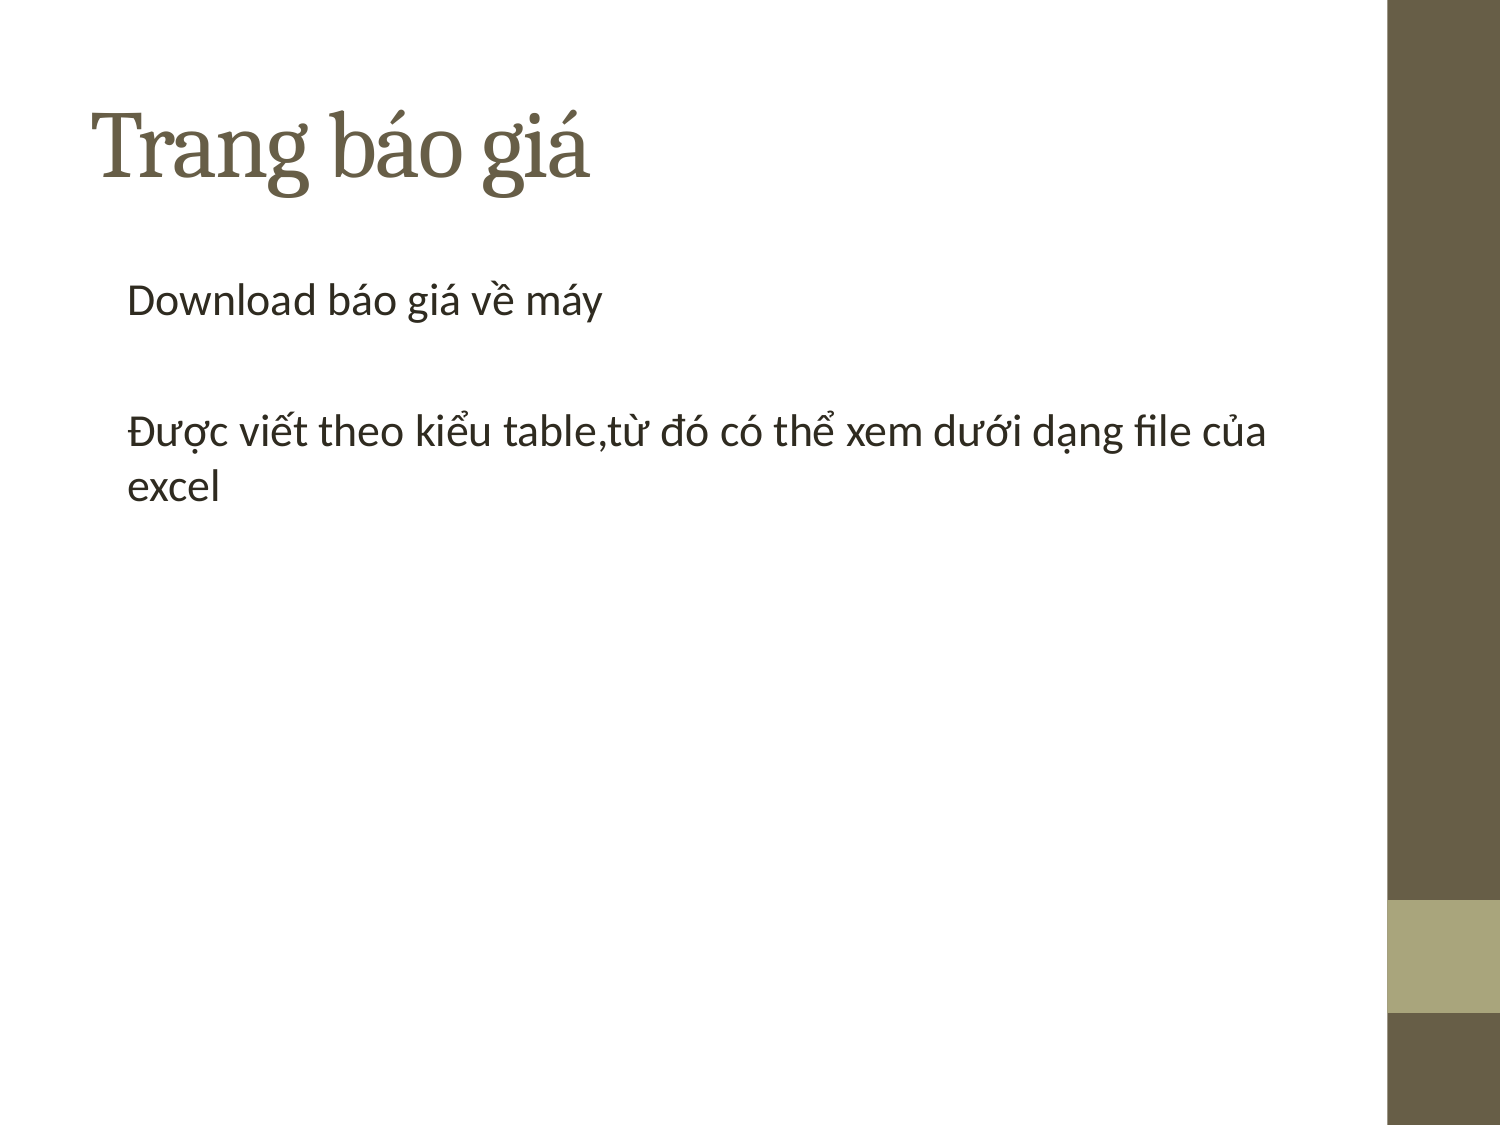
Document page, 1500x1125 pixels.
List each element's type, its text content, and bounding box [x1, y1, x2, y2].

list Download báo giá về máy Được viết theo kiểu table,từ đó có thể xem dưới dạng file của excel [75, 262, 1326, 1051]
title Trang báo giá [75, 45, 1326, 233]
